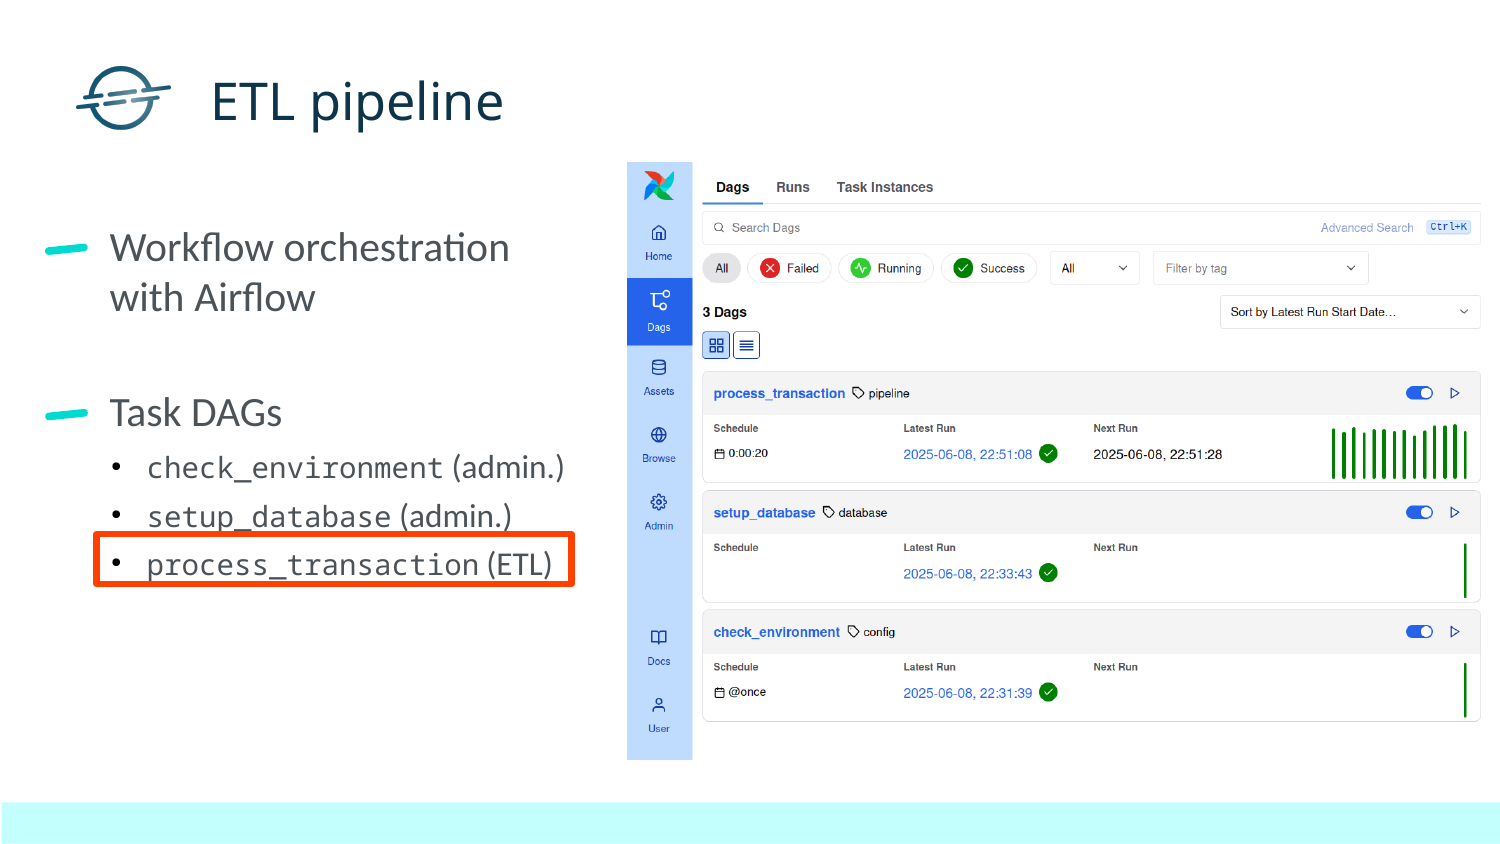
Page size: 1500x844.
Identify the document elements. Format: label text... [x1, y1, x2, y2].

text_box [45, 243, 88, 255]
text_box [45, 409, 88, 421]
picture [76, 66, 171, 130]
title Workflow orchestration with Airflow [94, 204, 560, 340]
text_box check_environment (admin.) setup_database (admin.) process_transaction (ETL) [96, 440, 604, 591]
title ETL pipeline [195, 53, 1154, 141]
picture [627, 162, 1490, 760]
title Task DAGs [94, 369, 488, 458]
text_box [1, 802, 1500, 844]
text_box [96, 534, 572, 585]
